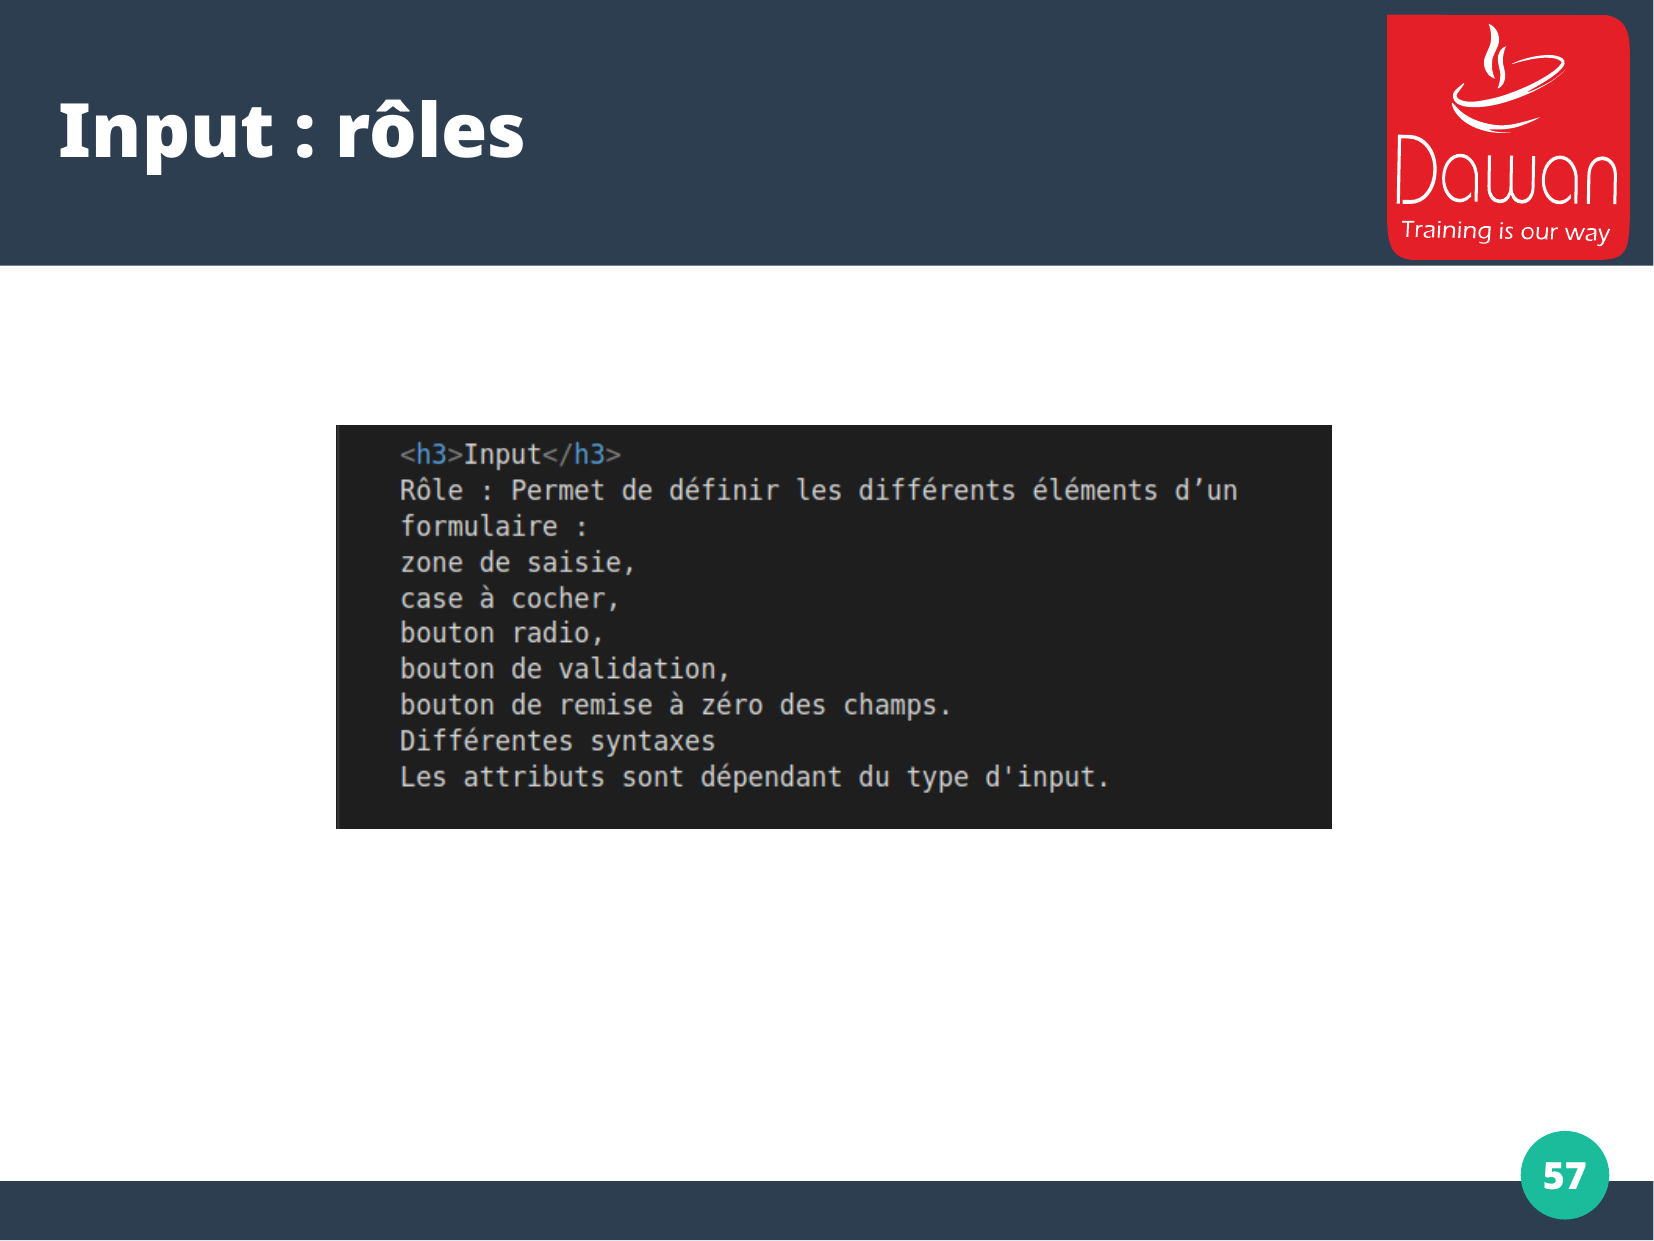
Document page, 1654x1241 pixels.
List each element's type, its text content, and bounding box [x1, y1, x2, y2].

picture [336, 425, 1332, 830]
picture [1387, 14, 1630, 260]
title Input : rôles [59, 49, 1387, 207]
